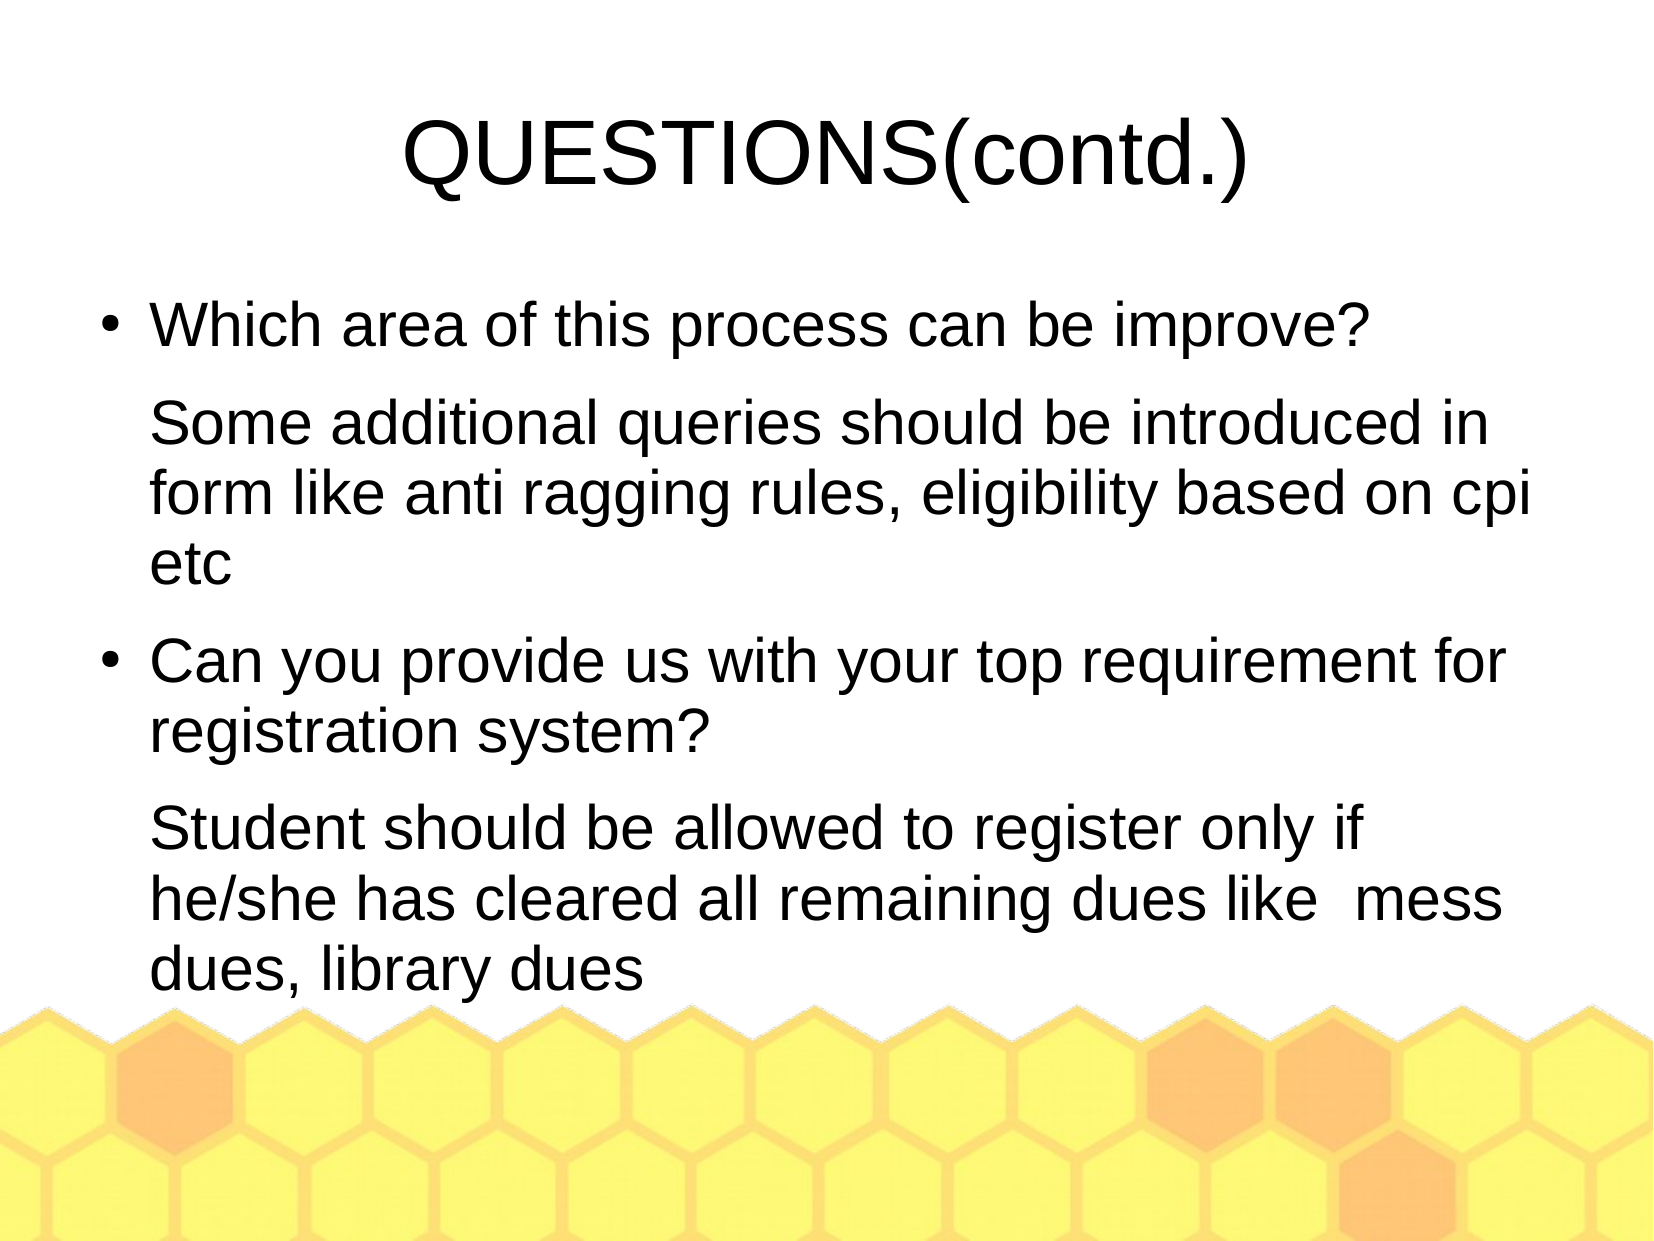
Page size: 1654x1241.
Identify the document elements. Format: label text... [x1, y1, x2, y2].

title QUESTIONS(contd.) [82, 49, 1571, 257]
picture [0, 1001, 1654, 1241]
list Which area of this process can be improve? Some additional queries should be introduced in form like anti ragging rules, eligibility based on cpi etc Can you provide us with your top requirement for registration system? Student should be allowed to register only if he/she has cleared all remaining dues like mess dues, library dues [82, 290, 1571, 1010]
